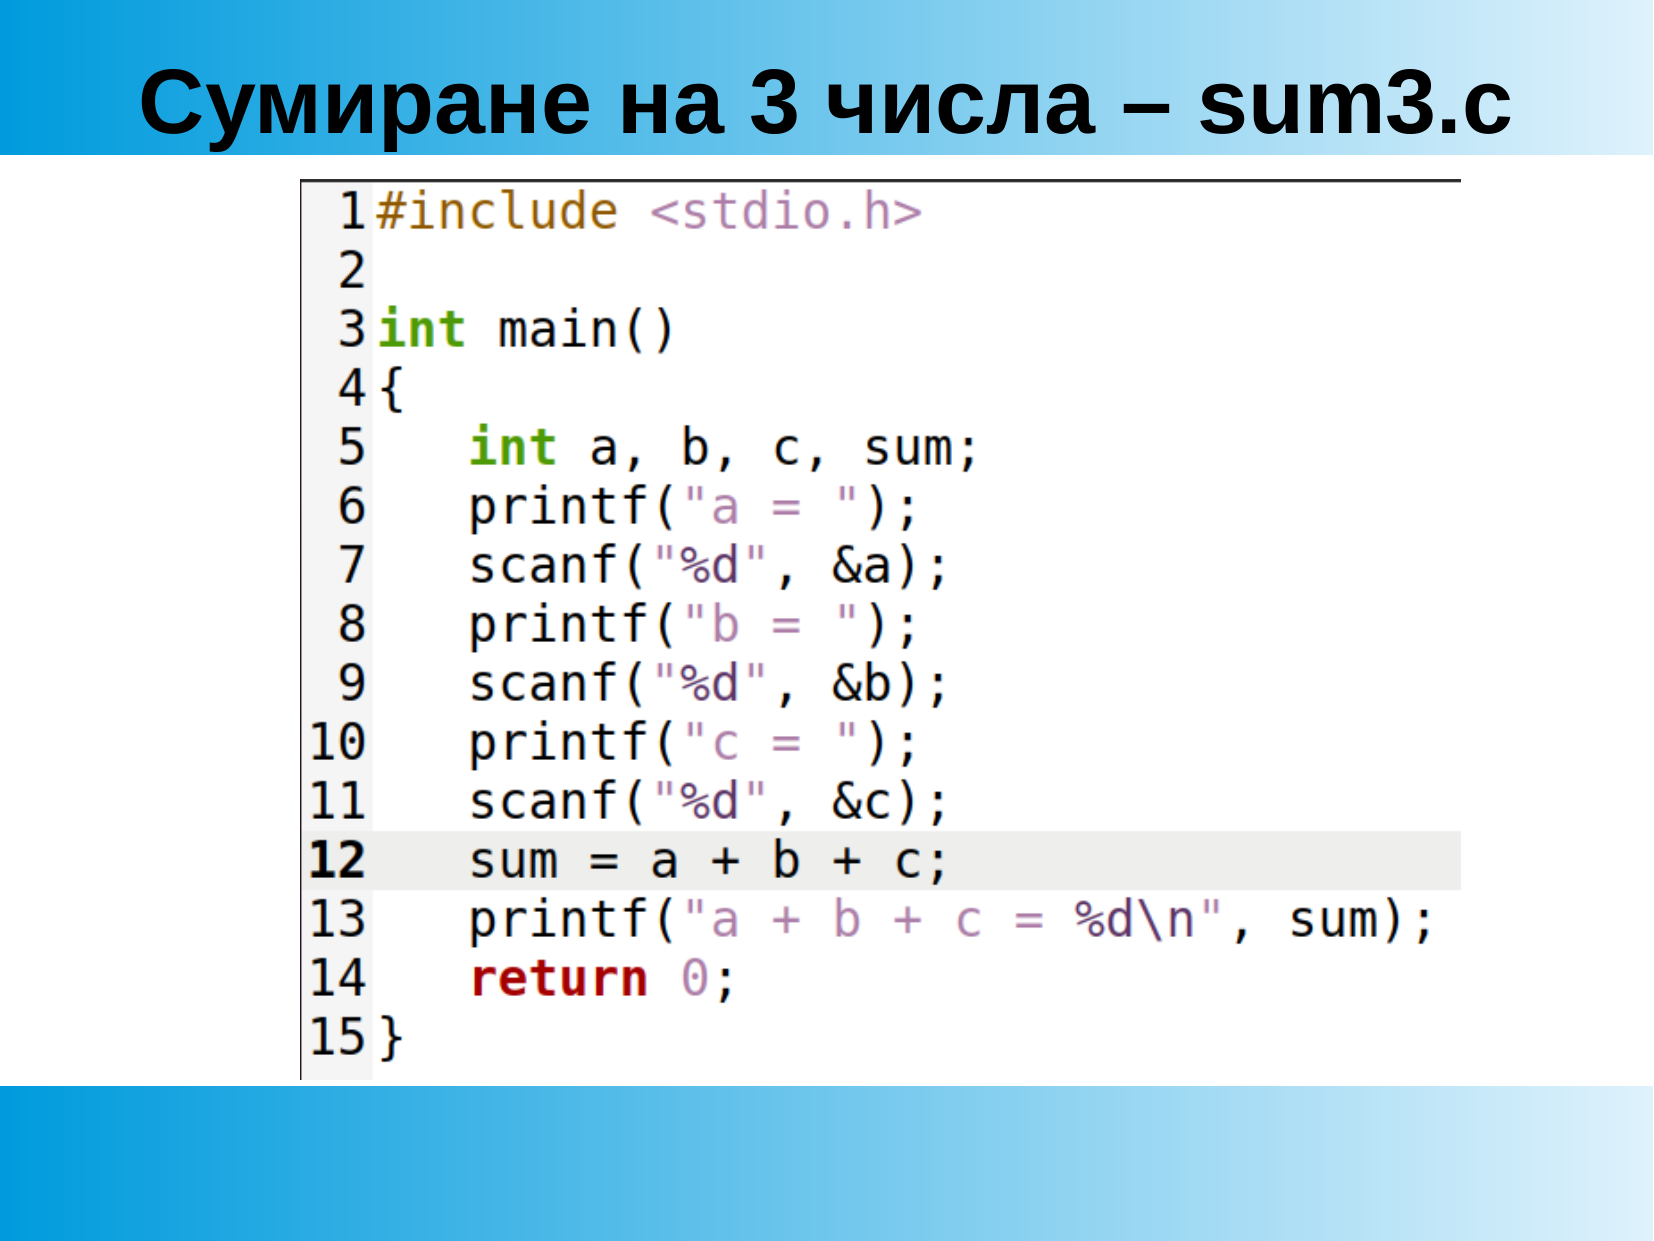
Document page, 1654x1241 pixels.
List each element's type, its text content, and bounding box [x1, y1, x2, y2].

title Сумиране на 3 числа – sum3.c [82, 49, 1571, 155]
picture [300, 179, 1461, 1081]
